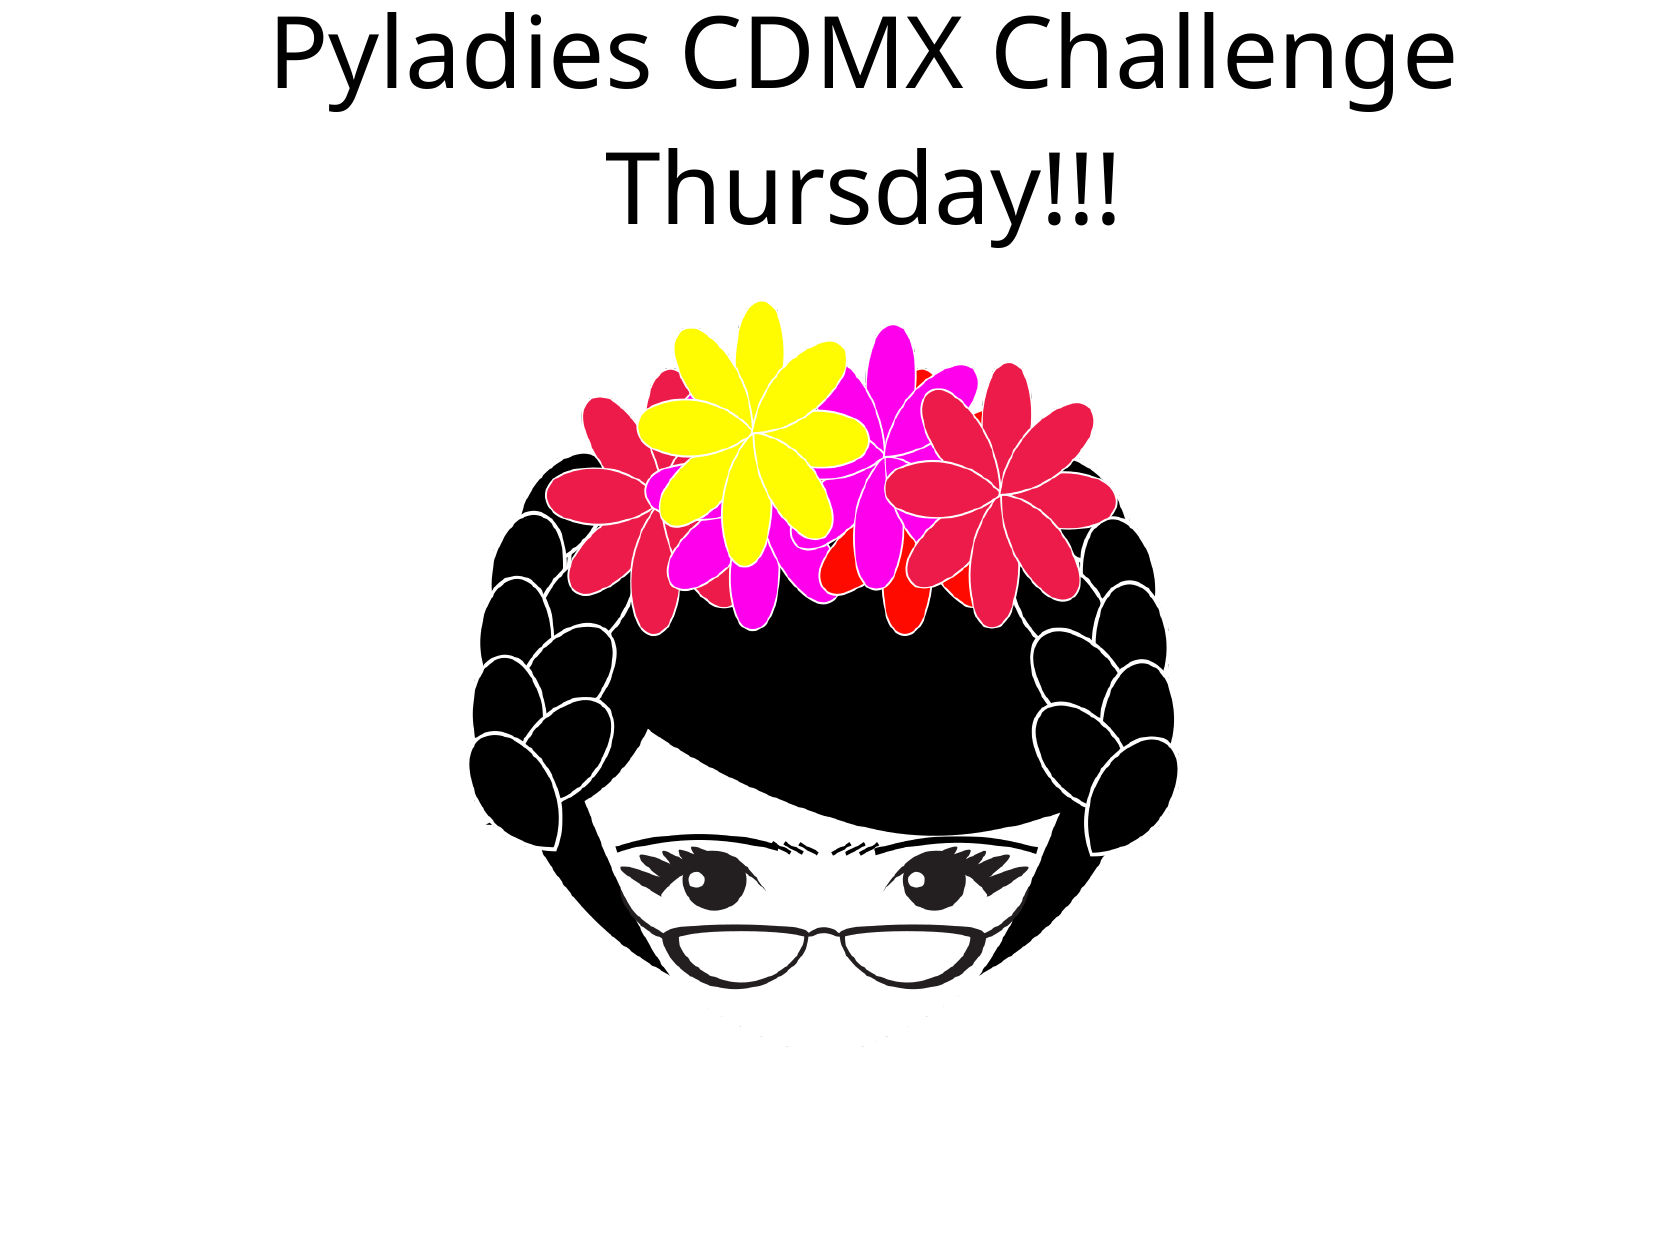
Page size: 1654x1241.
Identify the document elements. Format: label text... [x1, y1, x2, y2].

picture [435, 269, 1208, 1086]
subtitle Pyladies CDMX Challenge Thursday!!! [120, 61, 1609, 174]
